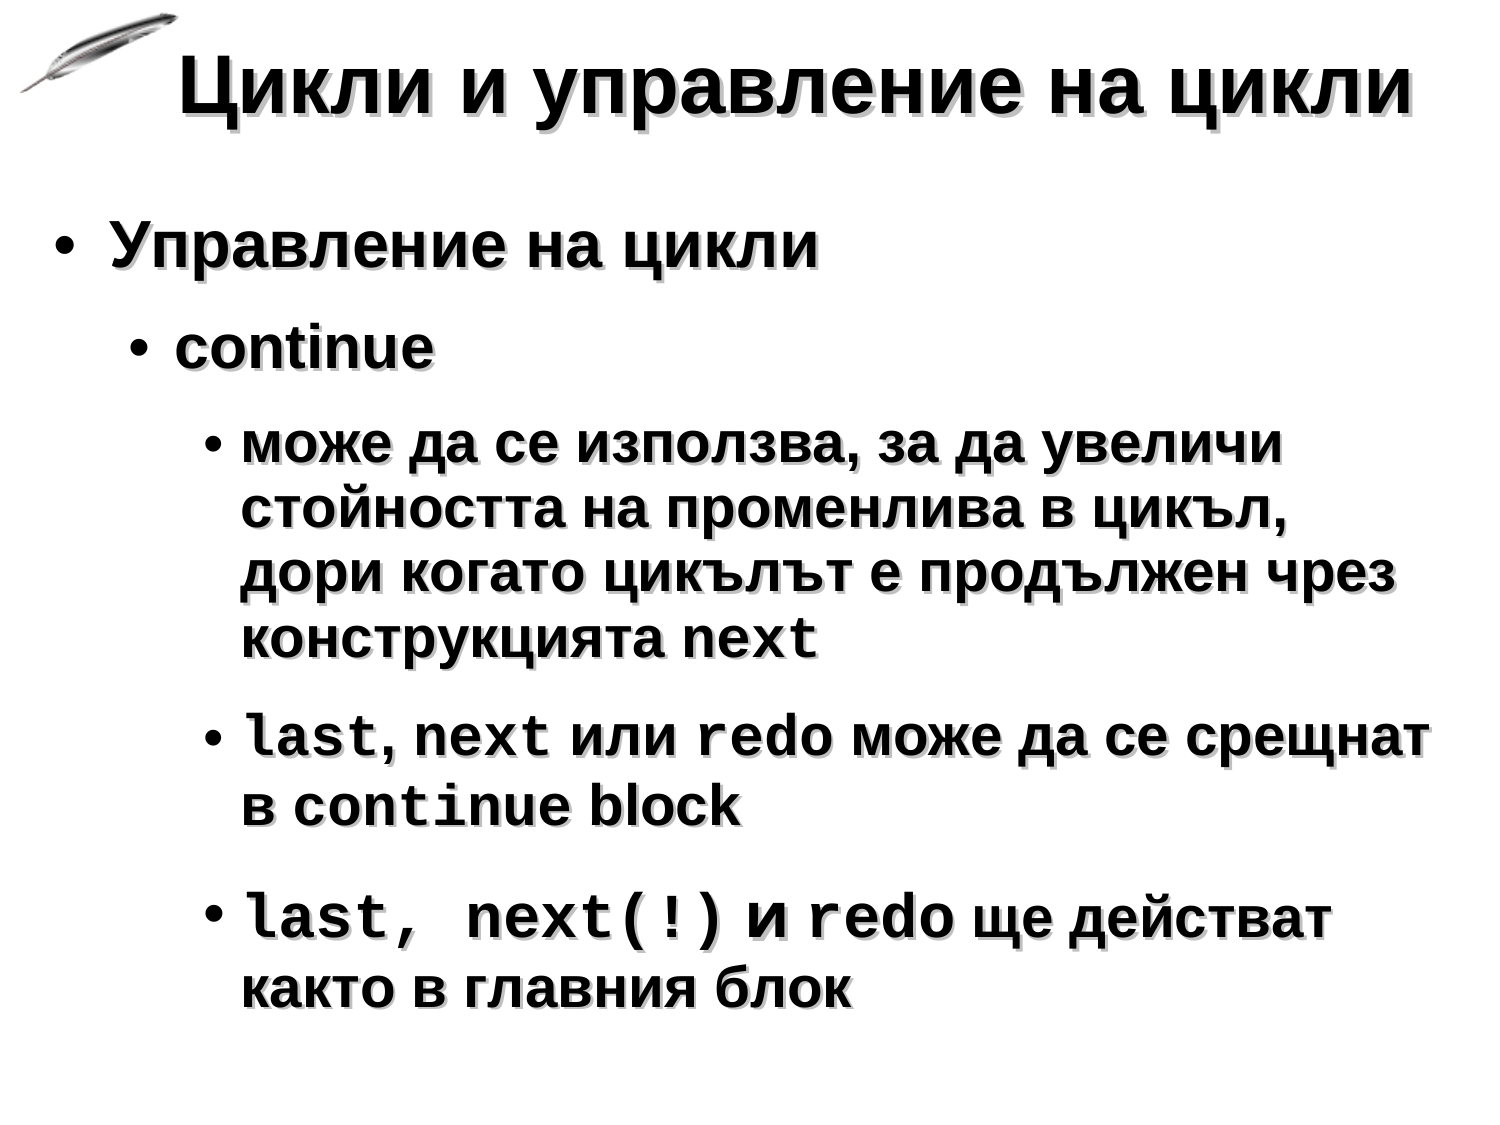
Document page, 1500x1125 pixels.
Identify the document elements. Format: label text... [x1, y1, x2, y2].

title Цикли и управление на цикли [177, 0, 1459, 179]
list Управление на цикли continue може да се използва, за да увеличи стойността на променлива в цикъл, дори когато цикълът е продължен чрез конструкцията next last, next или redo може да се срещнат в continue block last, next(!) и redo ще действат както в главния блок [53, 207, 1447, 1084]
picture [16, 11, 177, 95]
